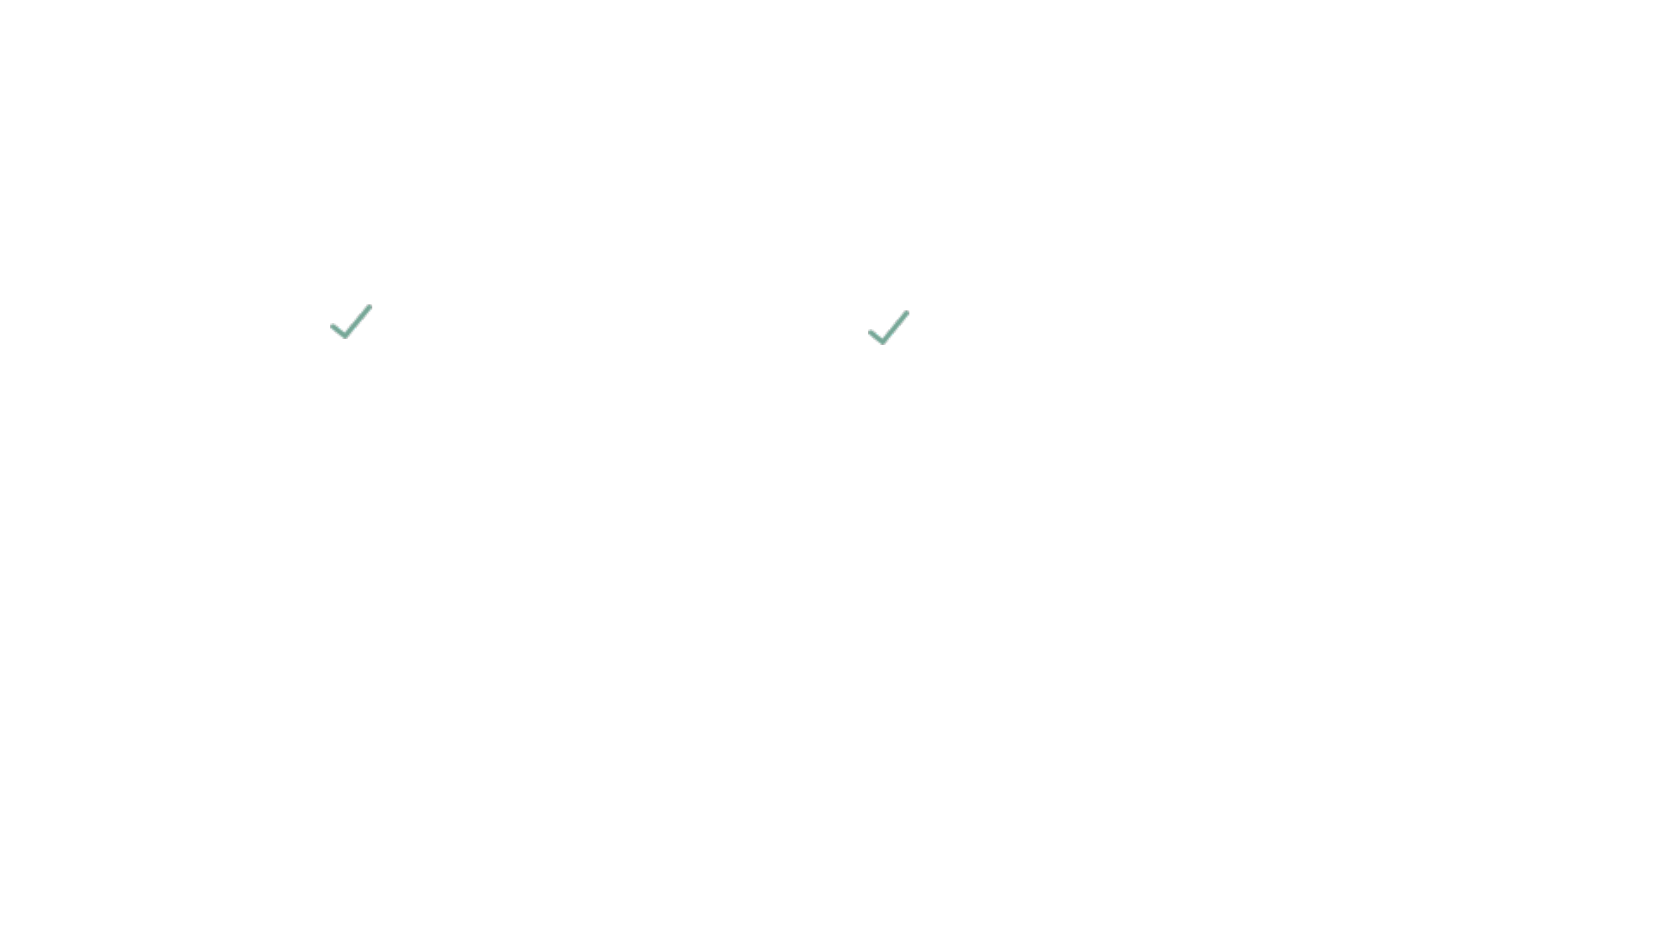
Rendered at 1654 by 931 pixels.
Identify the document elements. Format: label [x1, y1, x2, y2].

picture [862, 301, 916, 355]
picture [324, 295, 379, 349]
